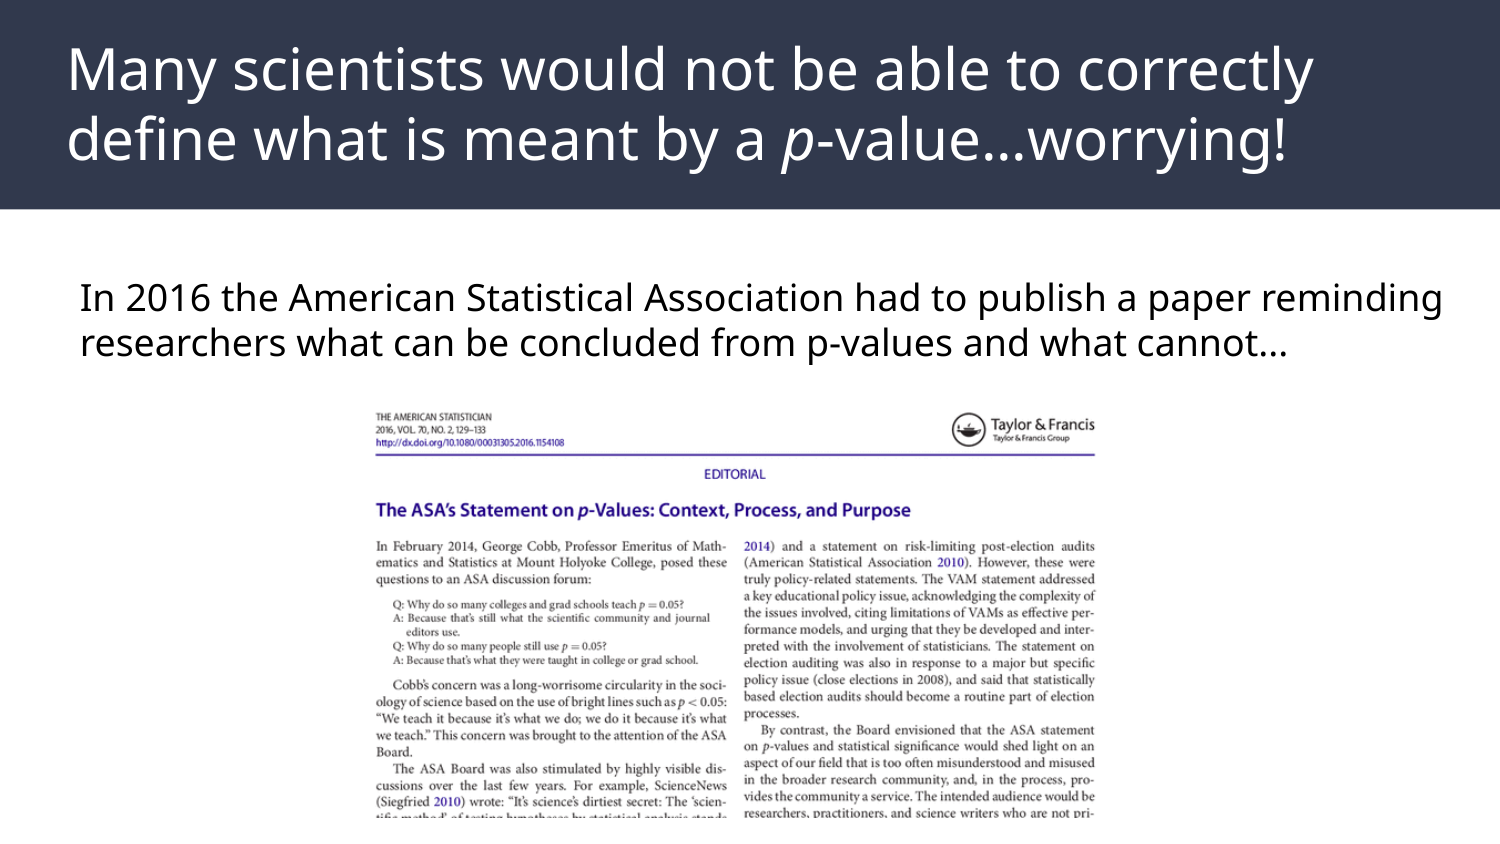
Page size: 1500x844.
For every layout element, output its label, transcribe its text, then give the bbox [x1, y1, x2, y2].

title Many scientists would not be able to correctly define what is meant by a p-value...worrying! [51, 16, 1449, 120]
picture [361, 377, 1113, 818]
text_box In 2016 the American Statistical Association had to publish a paper reminding researchers what can be concluded from p-values and what cannot... [64, 259, 1463, 824]
